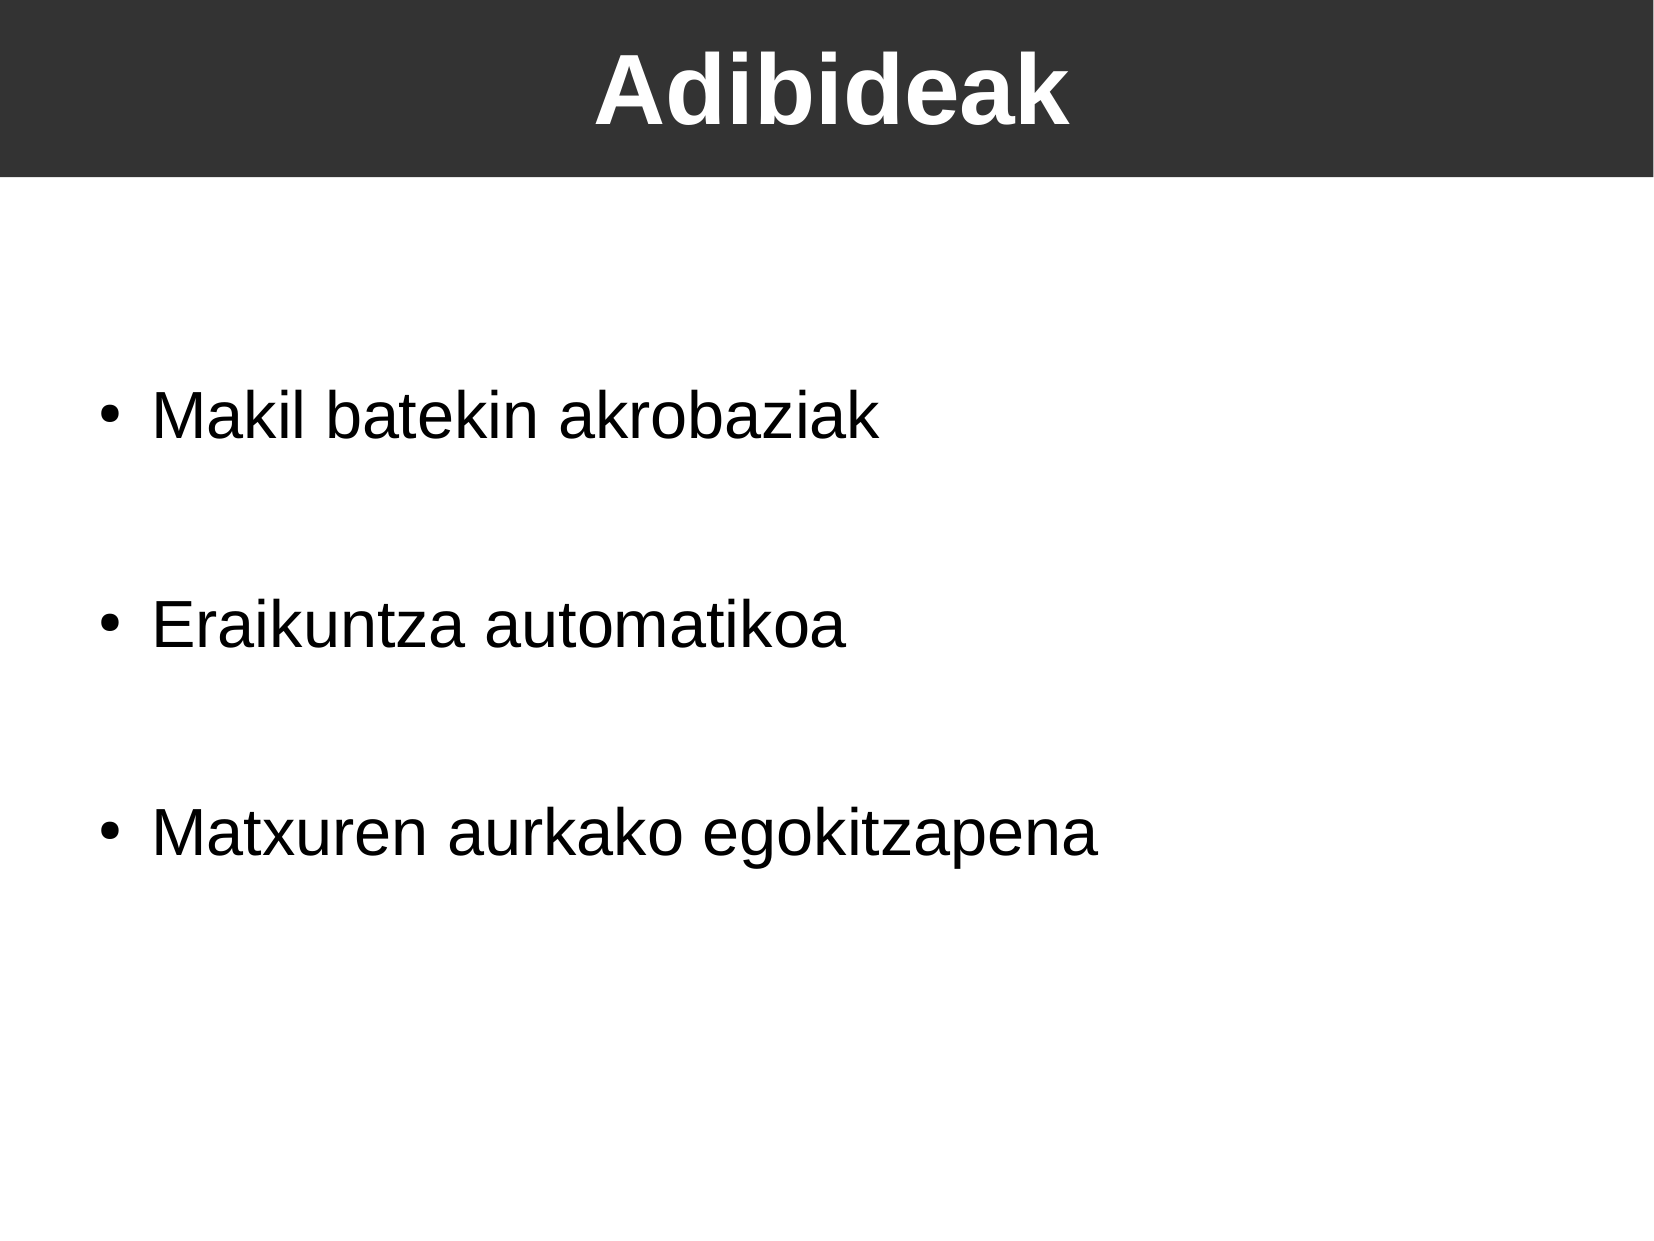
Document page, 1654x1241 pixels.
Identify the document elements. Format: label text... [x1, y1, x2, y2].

list Makil batekin akrobaziak Eraikuntza automatikoa Matxuren aurkako egokitzapena [80, 377, 1536, 1098]
text_box [0, 0, 1654, 178]
text_box Adibideak [578, 26, 1086, 154]
